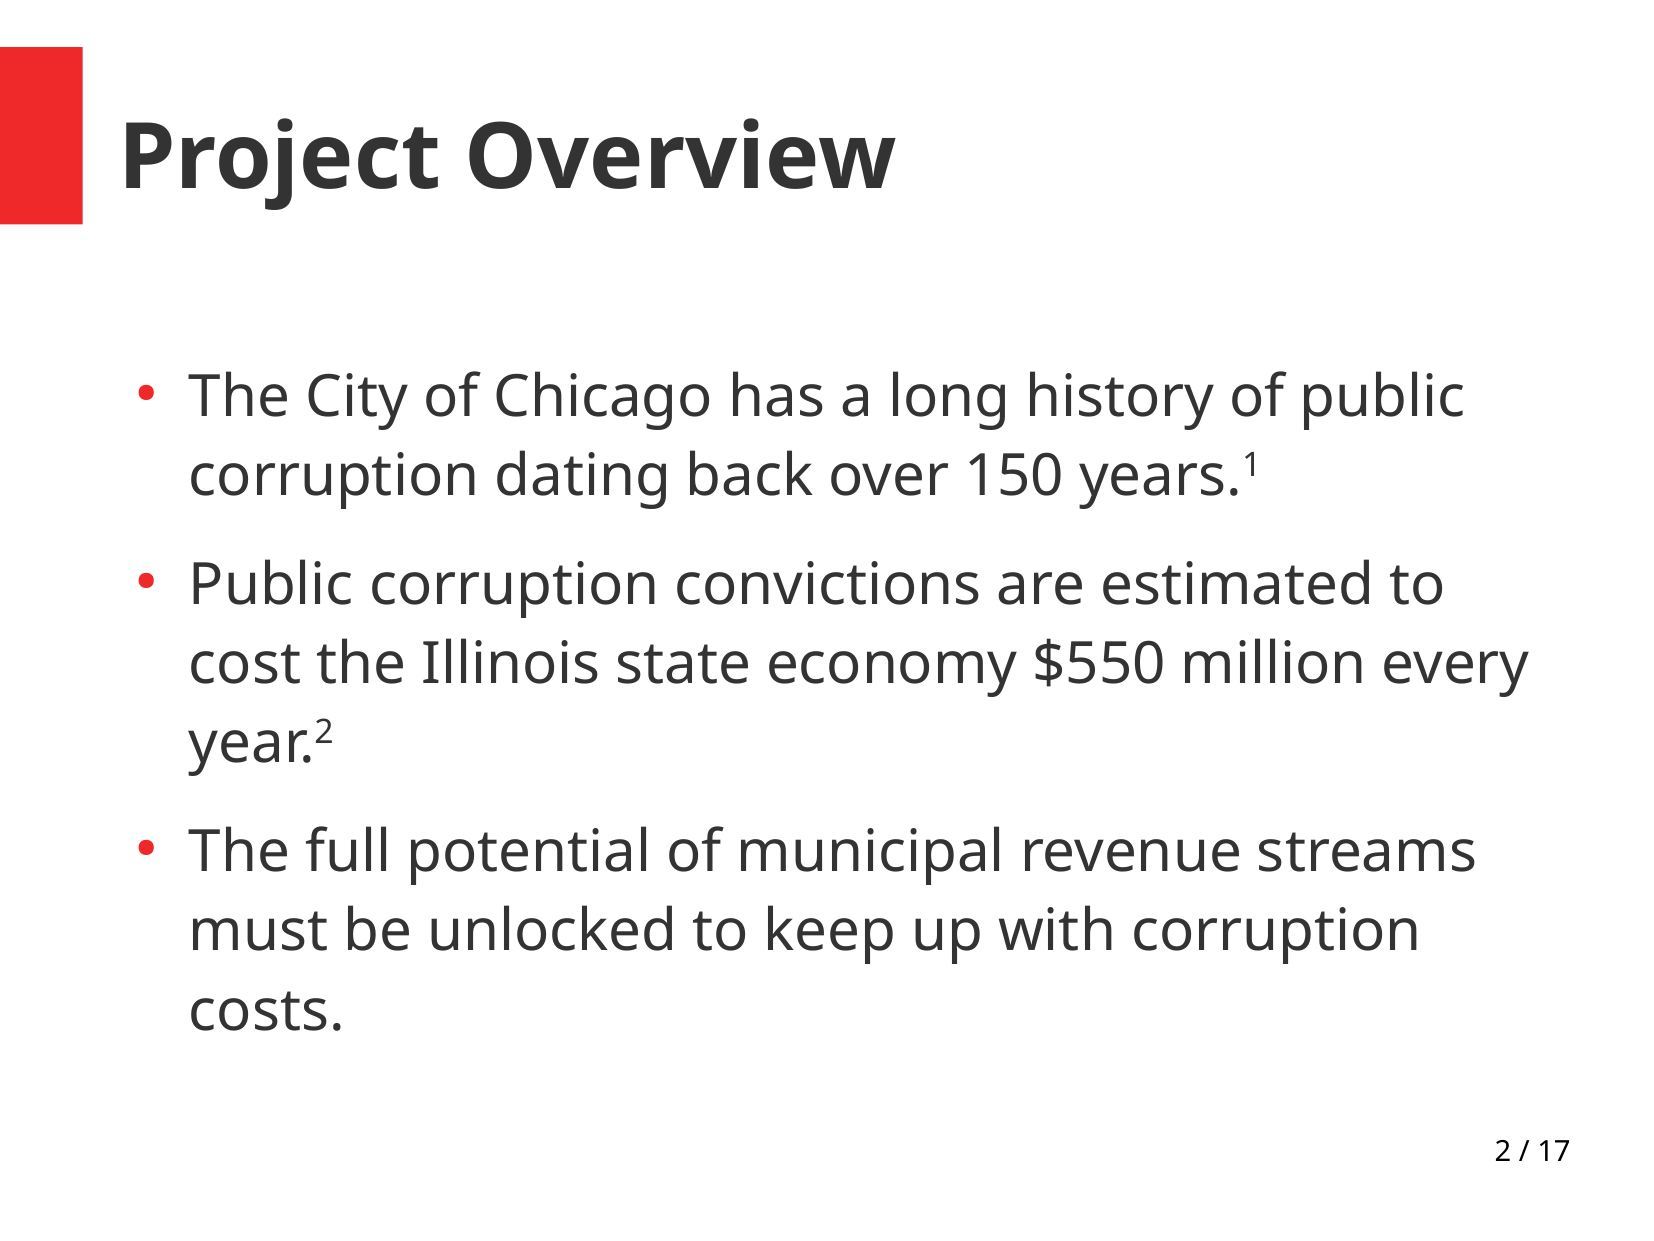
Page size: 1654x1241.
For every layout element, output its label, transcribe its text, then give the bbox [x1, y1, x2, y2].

title Project Overview [118, 49, 1571, 257]
list The City of Chicago has a long history of public corruption dating back over 150 years.1 Public corruption convictions are estimated to cost the Illinois state economy $550 million every year.2 The full potential of municipal revenue streams must be unlocked to keep up with corruption costs. [118, 354, 1536, 1074]
